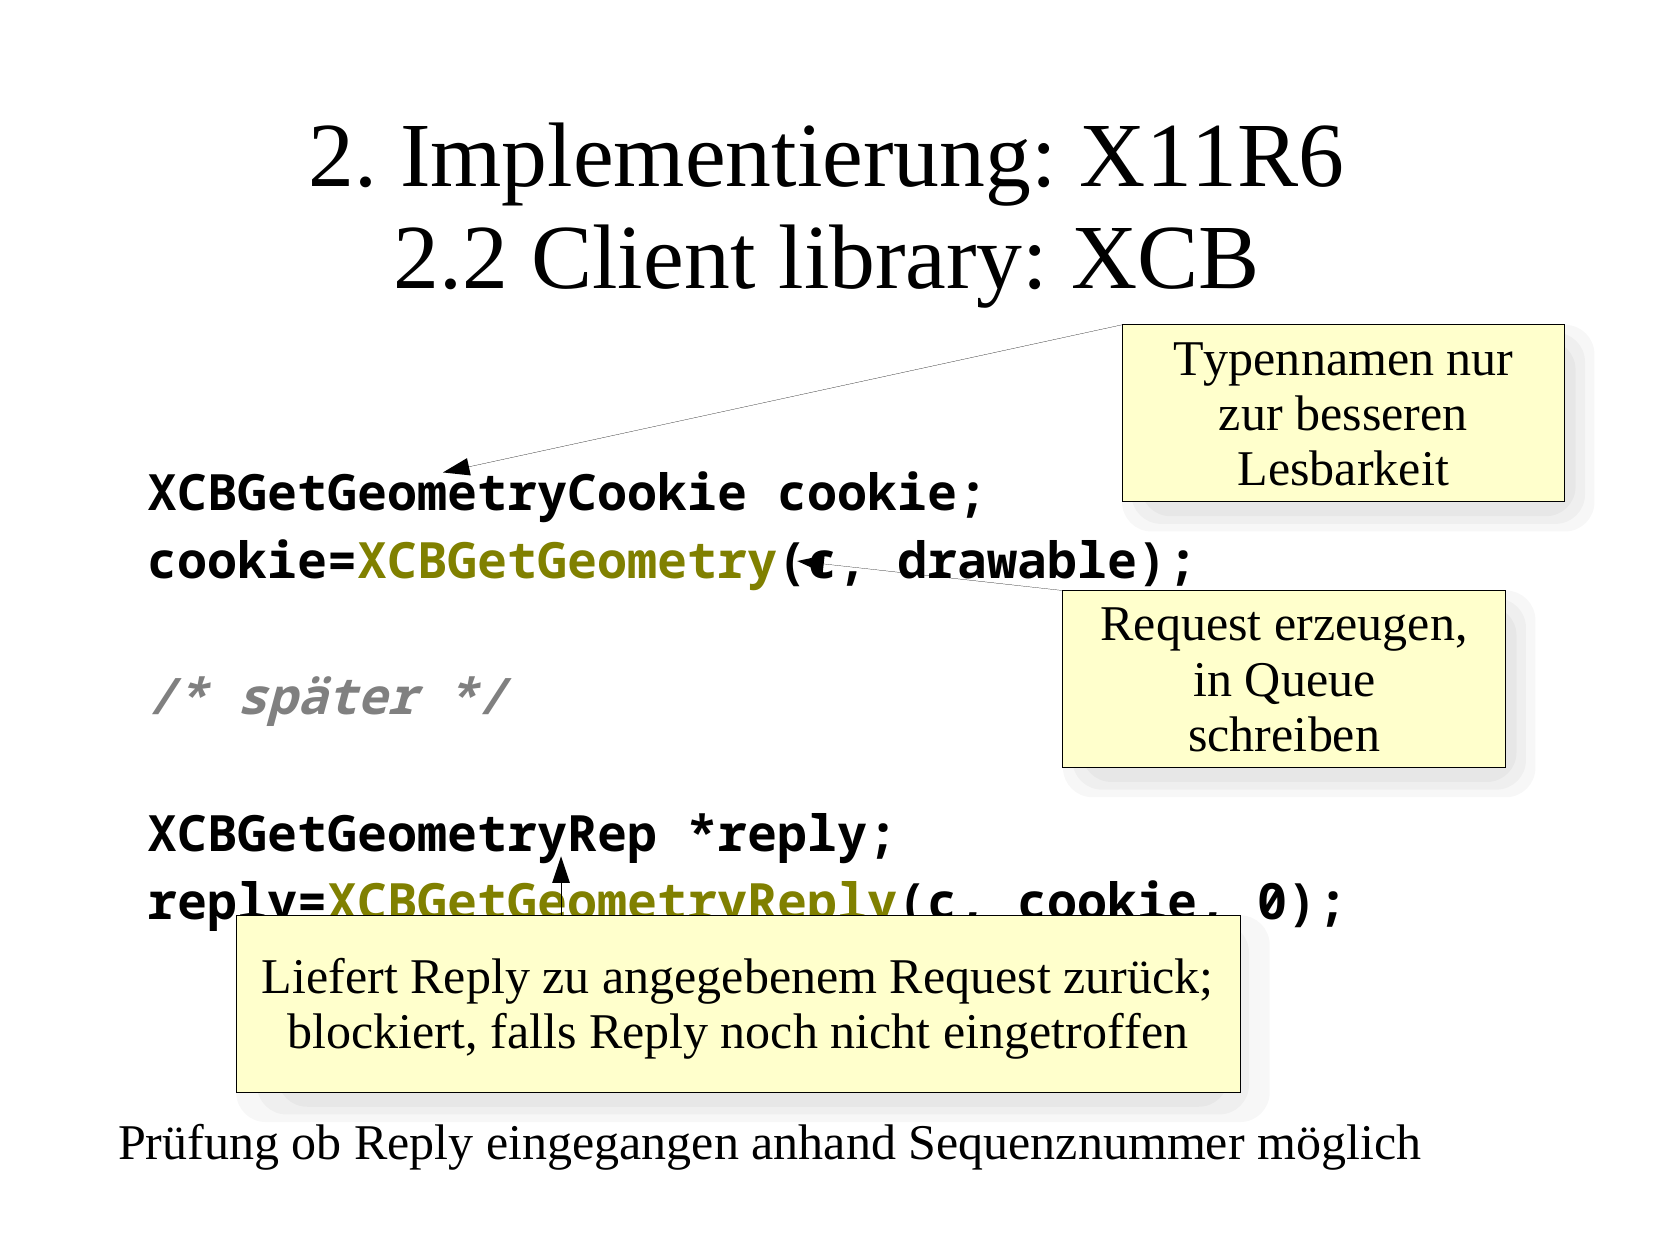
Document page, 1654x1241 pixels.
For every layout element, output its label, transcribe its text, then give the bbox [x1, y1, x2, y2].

text_box XCBGetGeometryCookie cookie; cookie=XCBGetGeometry(c, drawable); /* später */ XCBGetGeometryRep *reply; reply=XCBGetGeometryReply(c, cookie, 0); [147, 456, 1477, 948]
text_box Prüfung ob Reply eingegangen anhand Sequenznummer möglich [118, 1114, 1506, 1182]
title 2. Implementierung: X11R6 2.2 Client library: XCB [121, 102, 1534, 311]
text_box Request erzeugen, in Queue schreiben [1062, 590, 1506, 768]
text_box [1122, 324, 1595, 532]
text_box Liefert Reply zu angegebenem Request zurück; blockiert, falls Reply noch nicht eingetroffen [236, 915, 1241, 1093]
text_box [236, 915, 1270, 1114]
text_box Typennamen nur zur besseren Lesbarkeit [1122, 324, 1565, 502]
text_box [1063, 590, 1536, 798]
